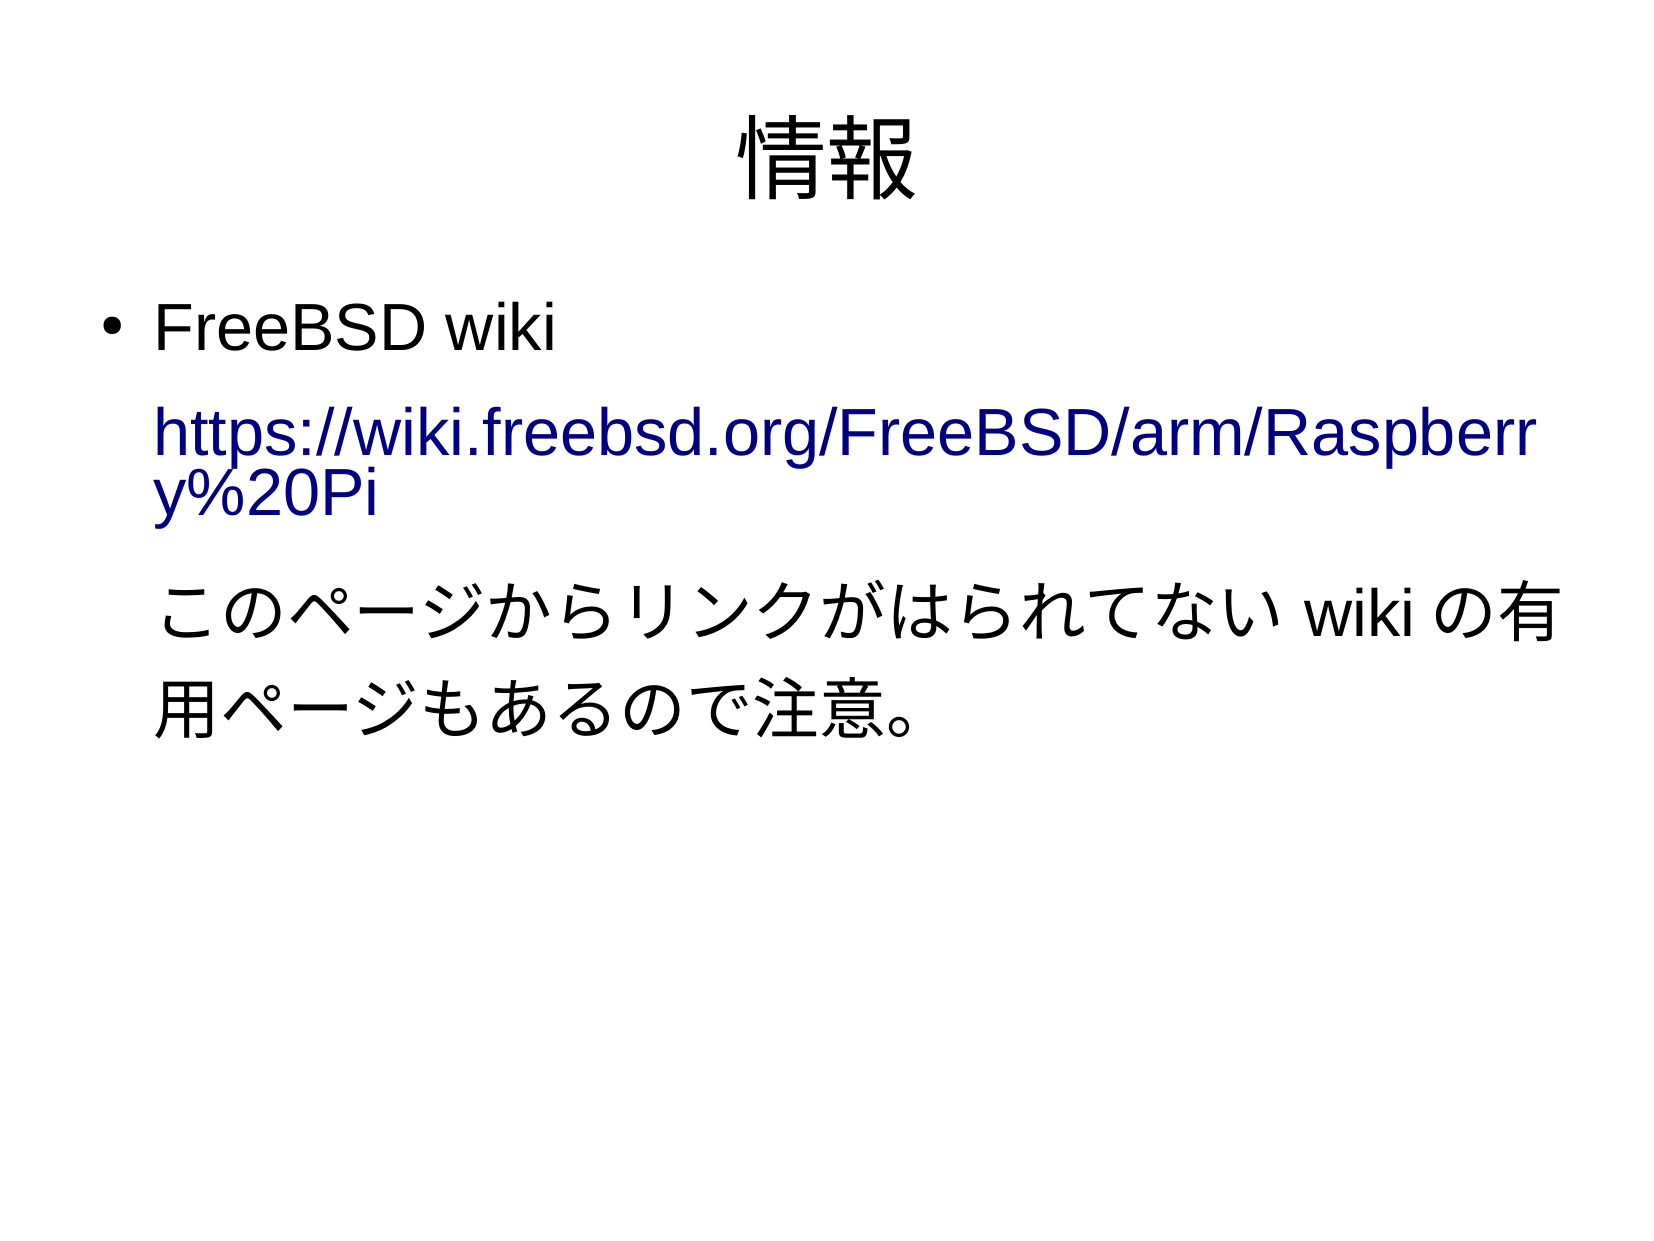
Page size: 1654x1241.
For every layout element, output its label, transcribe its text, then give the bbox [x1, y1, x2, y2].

title 情報 [82, 49, 1571, 257]
list FreeBSD wiki https://wiki.freebsd.org/FreeBSD/arm/Raspberry%20Pi このページからリンクがはられてないwikiの有用ページもあるので注意。 [82, 290, 1571, 1010]
